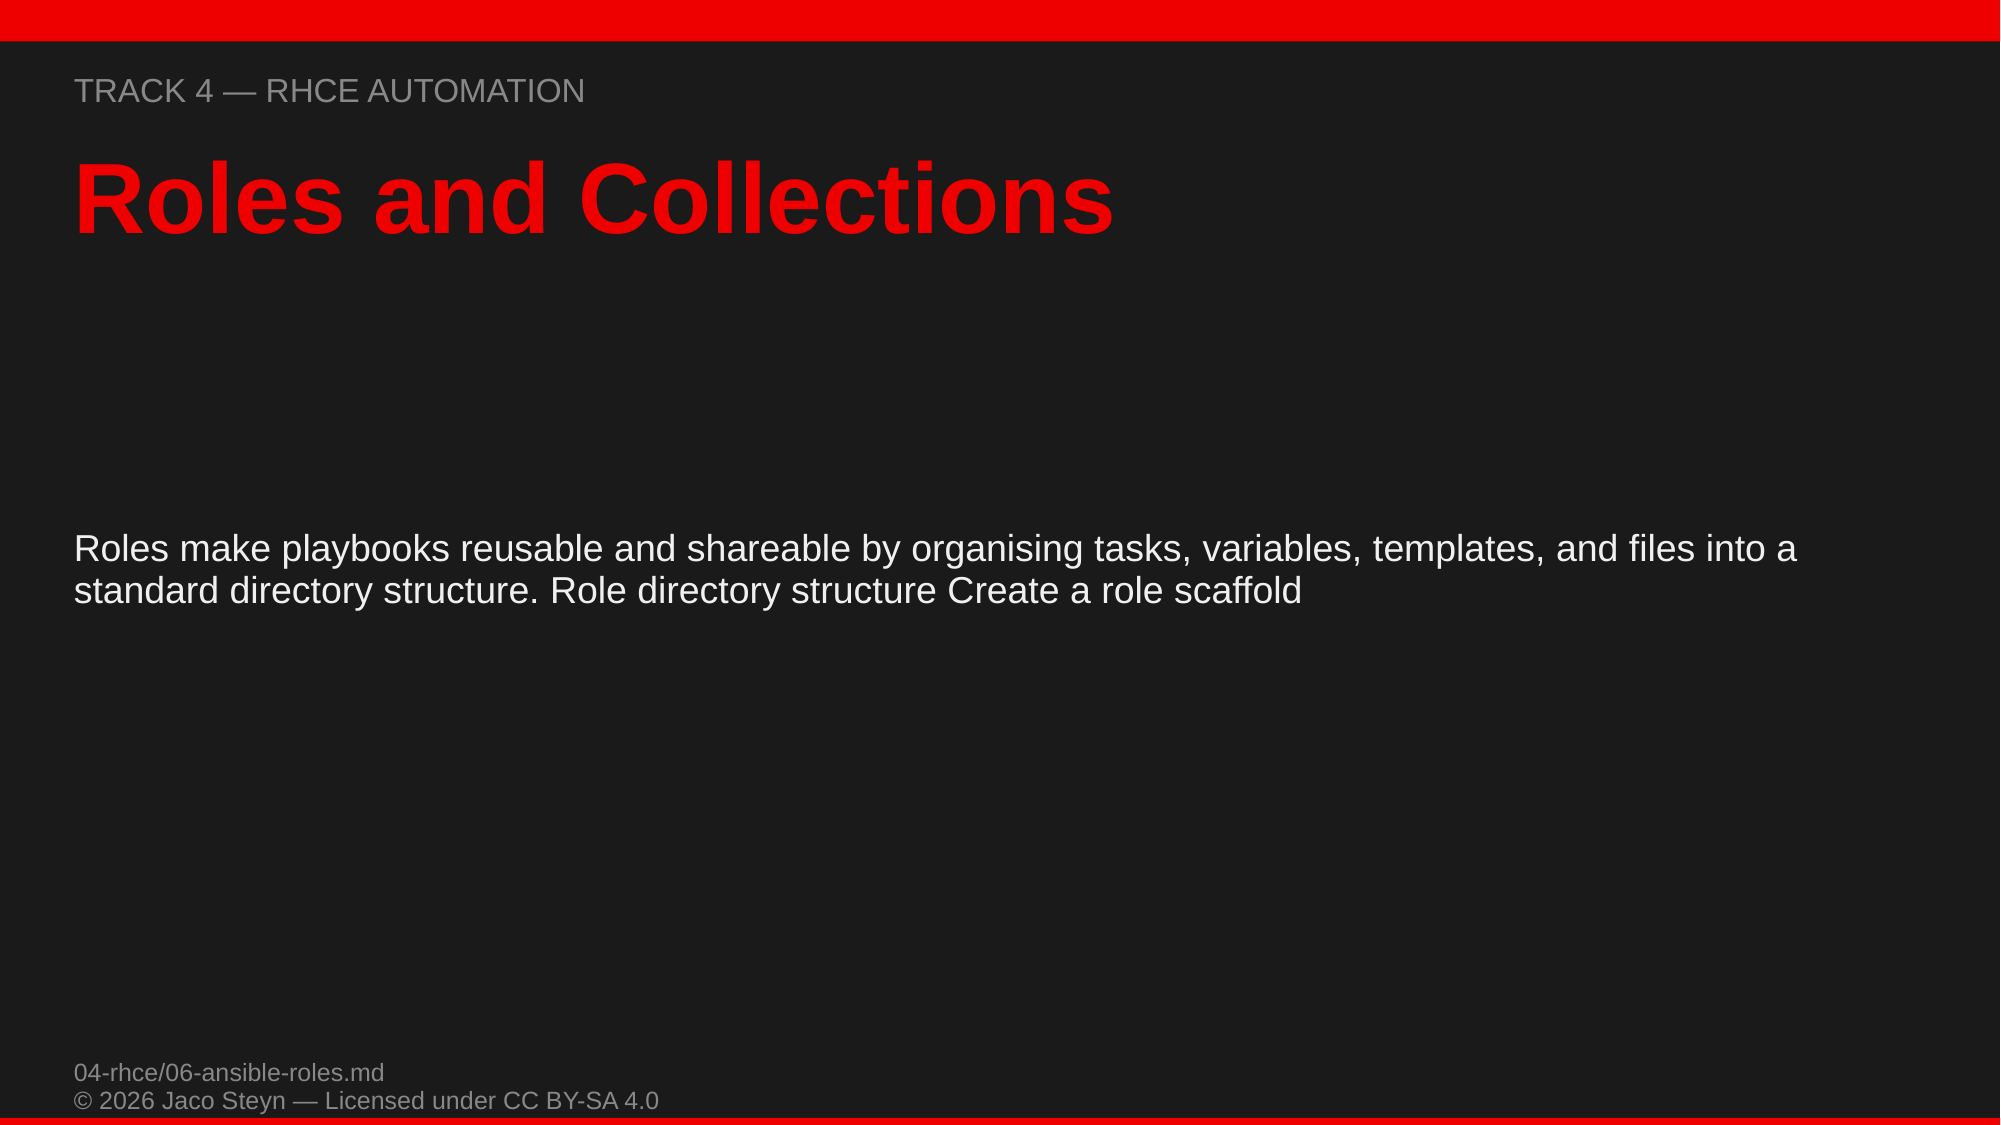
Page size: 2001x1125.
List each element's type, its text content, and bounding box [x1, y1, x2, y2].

text_box 04-rhce/06-ansible-roles.md © 2026 Jaco Steyn — Licensed under CC BY-SA 4.0 [59, 1051, 1942, 1111]
text_box [0, 0, 2001, 42]
text_box [0, 1117, 2001, 1125]
text_box Roles make playbooks reusable and shareable by organising tasks, variables, templates, and files into a standard directory structure. Role directory structure Create a role scaffold [59, 519, 1942, 727]
text_box Roles and Collections [59, 135, 1942, 461]
text_box TRACK 4 — RHCE AUTOMATION [59, 64, 1942, 119]
